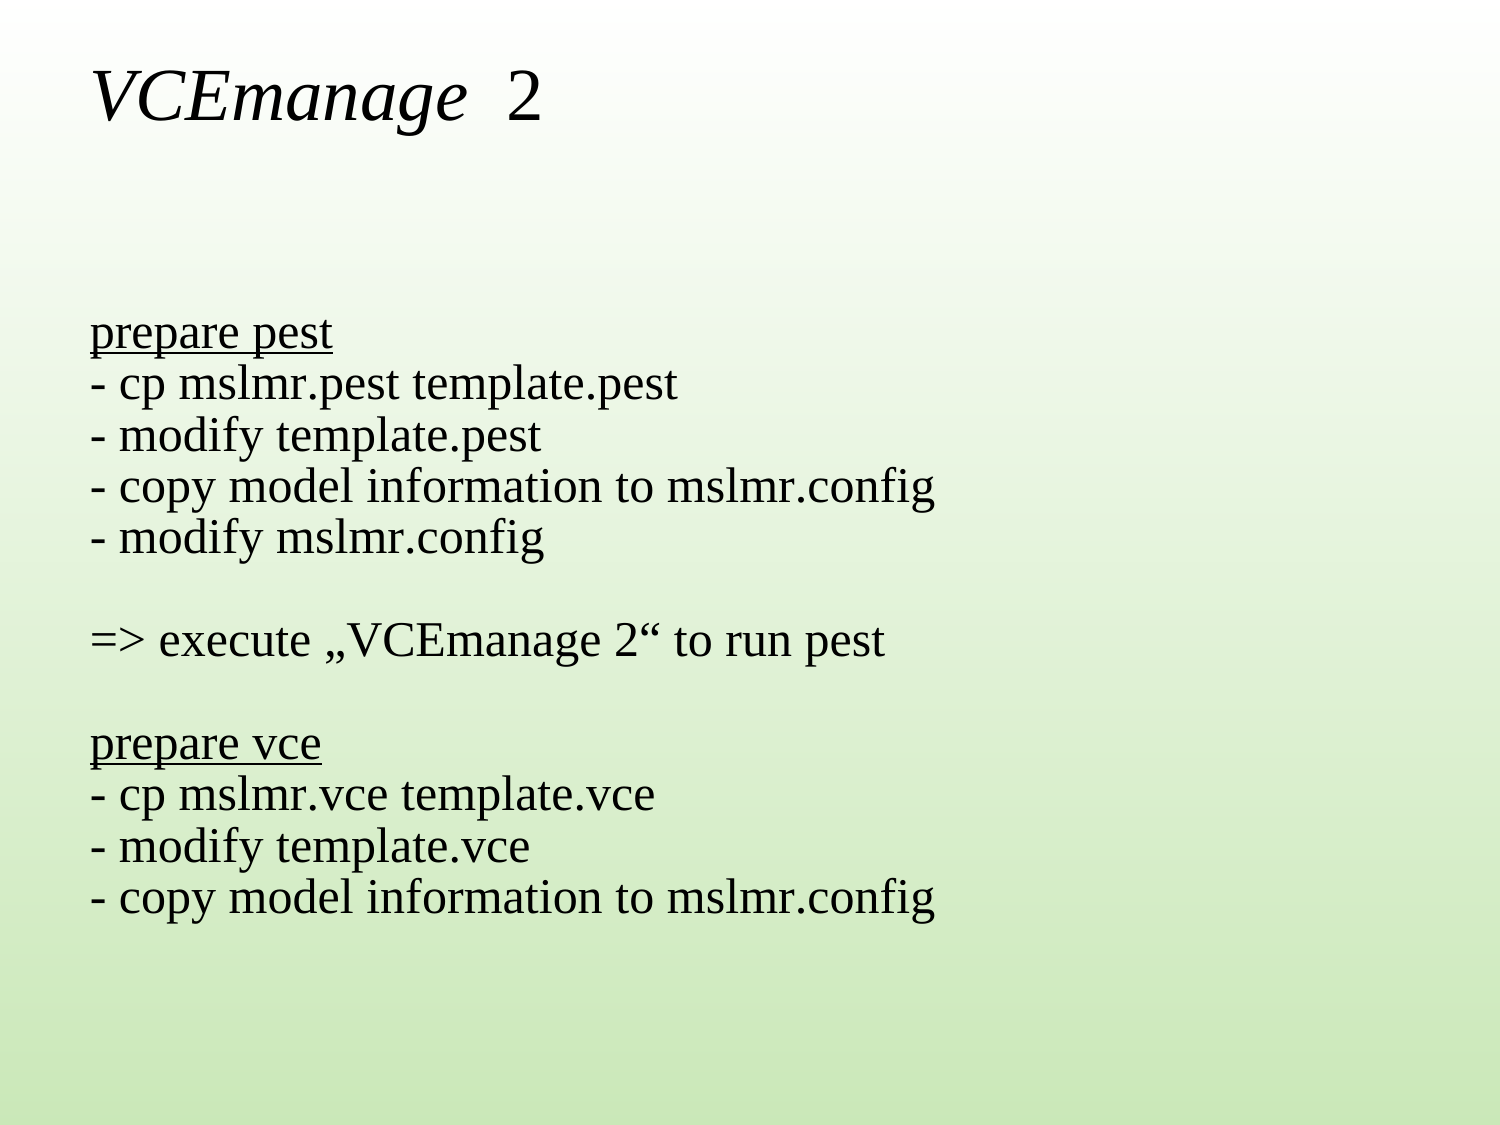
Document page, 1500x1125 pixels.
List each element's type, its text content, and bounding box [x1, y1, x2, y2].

text_box VCEmanage 2 [75, 51, 559, 150]
text_box [176, 585, 232, 657]
text_box prepare pest - cp mslmr.pest template.pest - modify template.pest - copy model information to mslmr.config - modify mslmr.config => execute „VCEmanage 2“ to run pest prepare vce - cp mslmr.vce template.vce - modify template.vce - copy model information to mslmr.config [75, 299, 949, 936]
